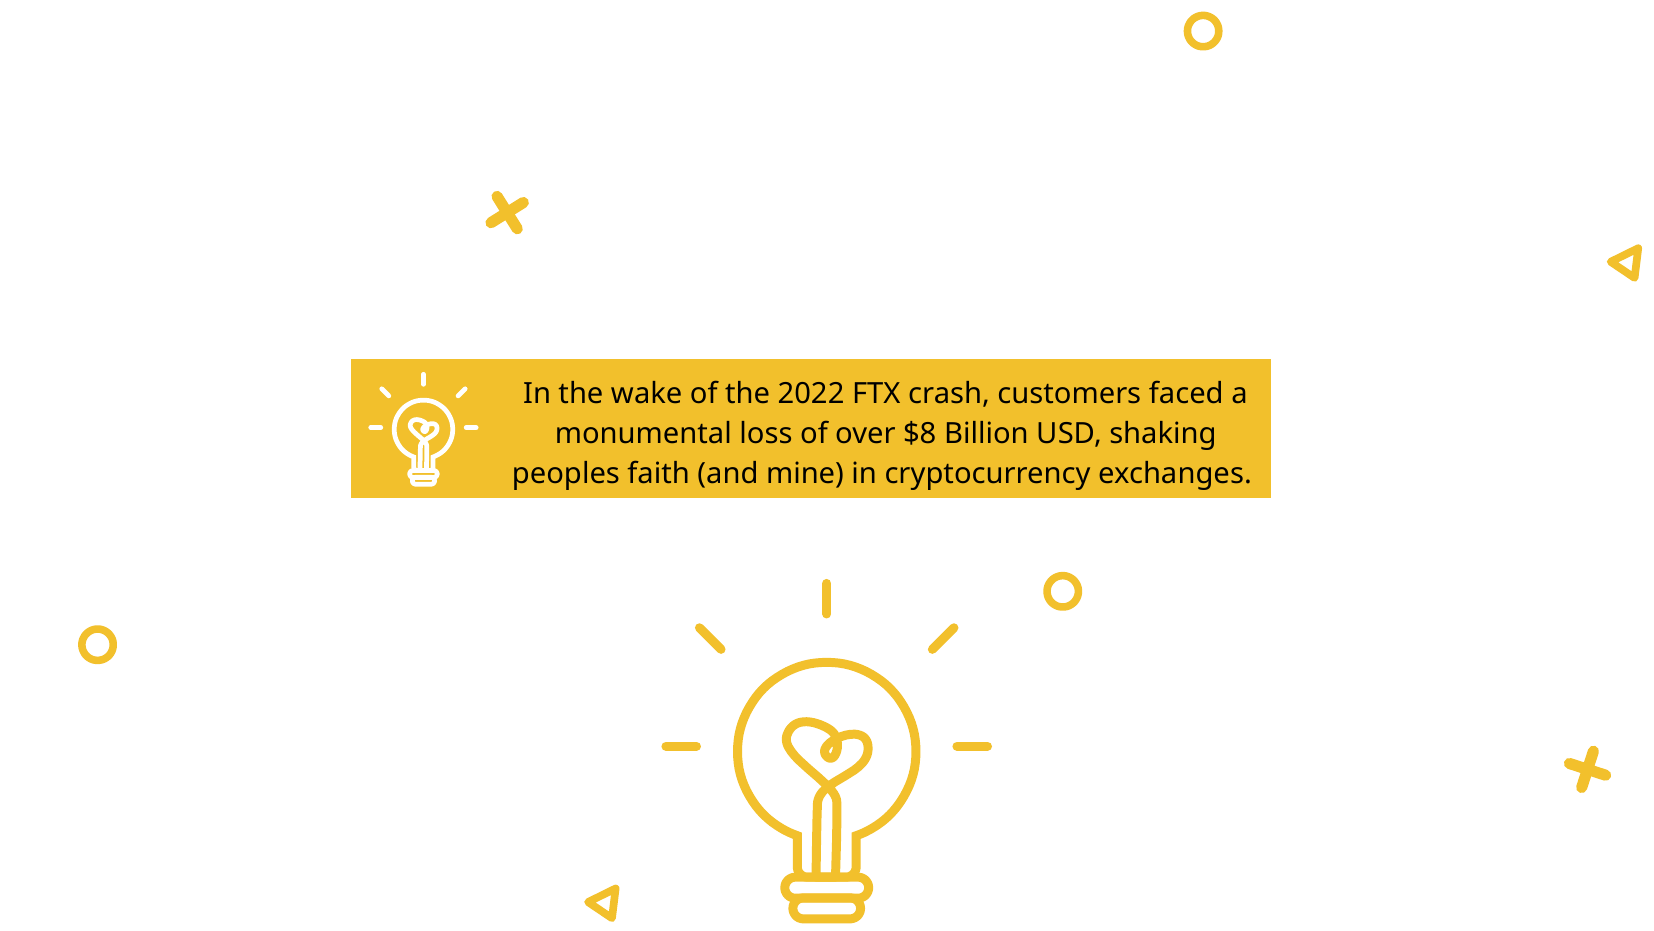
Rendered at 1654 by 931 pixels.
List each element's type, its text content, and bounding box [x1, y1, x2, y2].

text_box In the wake of the 2022 FTX crash, customers faced a monumental loss of over $8 Billion USD, shaking peoples faith (and mine) in cryptocurrency exchanges. [501, 332, 1270, 532]
